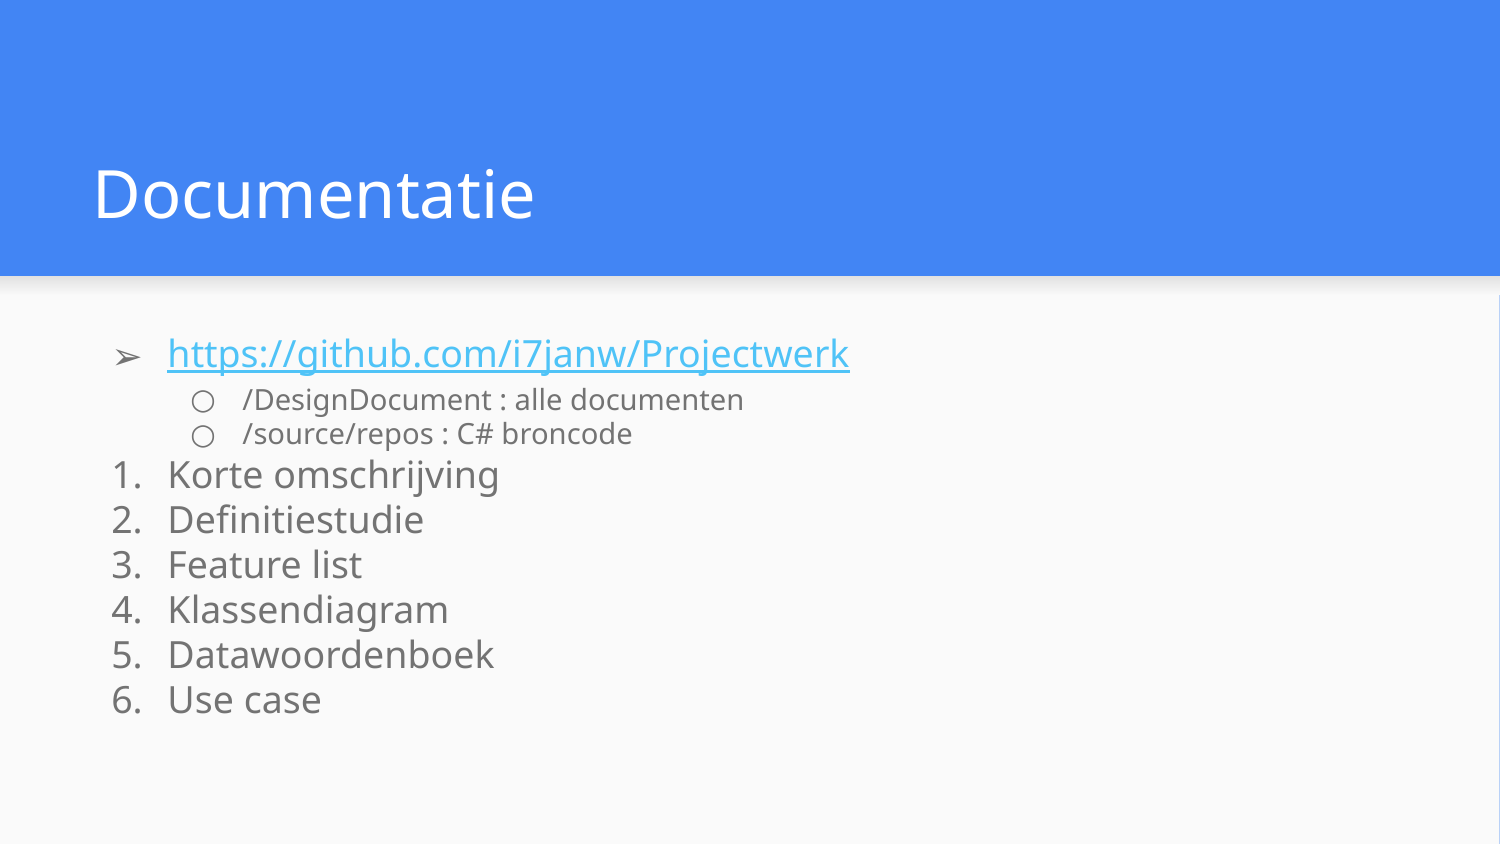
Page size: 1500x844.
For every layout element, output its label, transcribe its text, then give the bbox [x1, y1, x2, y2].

list https://github.com/i7janw/Projectwerk /DesignDocument : alle documenten /source/repos : C# broncode Korte omschrijving Definitiestudie Feature list Klassendiagram Datawoordenboek Use case [77, 314, 1427, 760]
title Documentatie [77, 121, 1427, 248]
